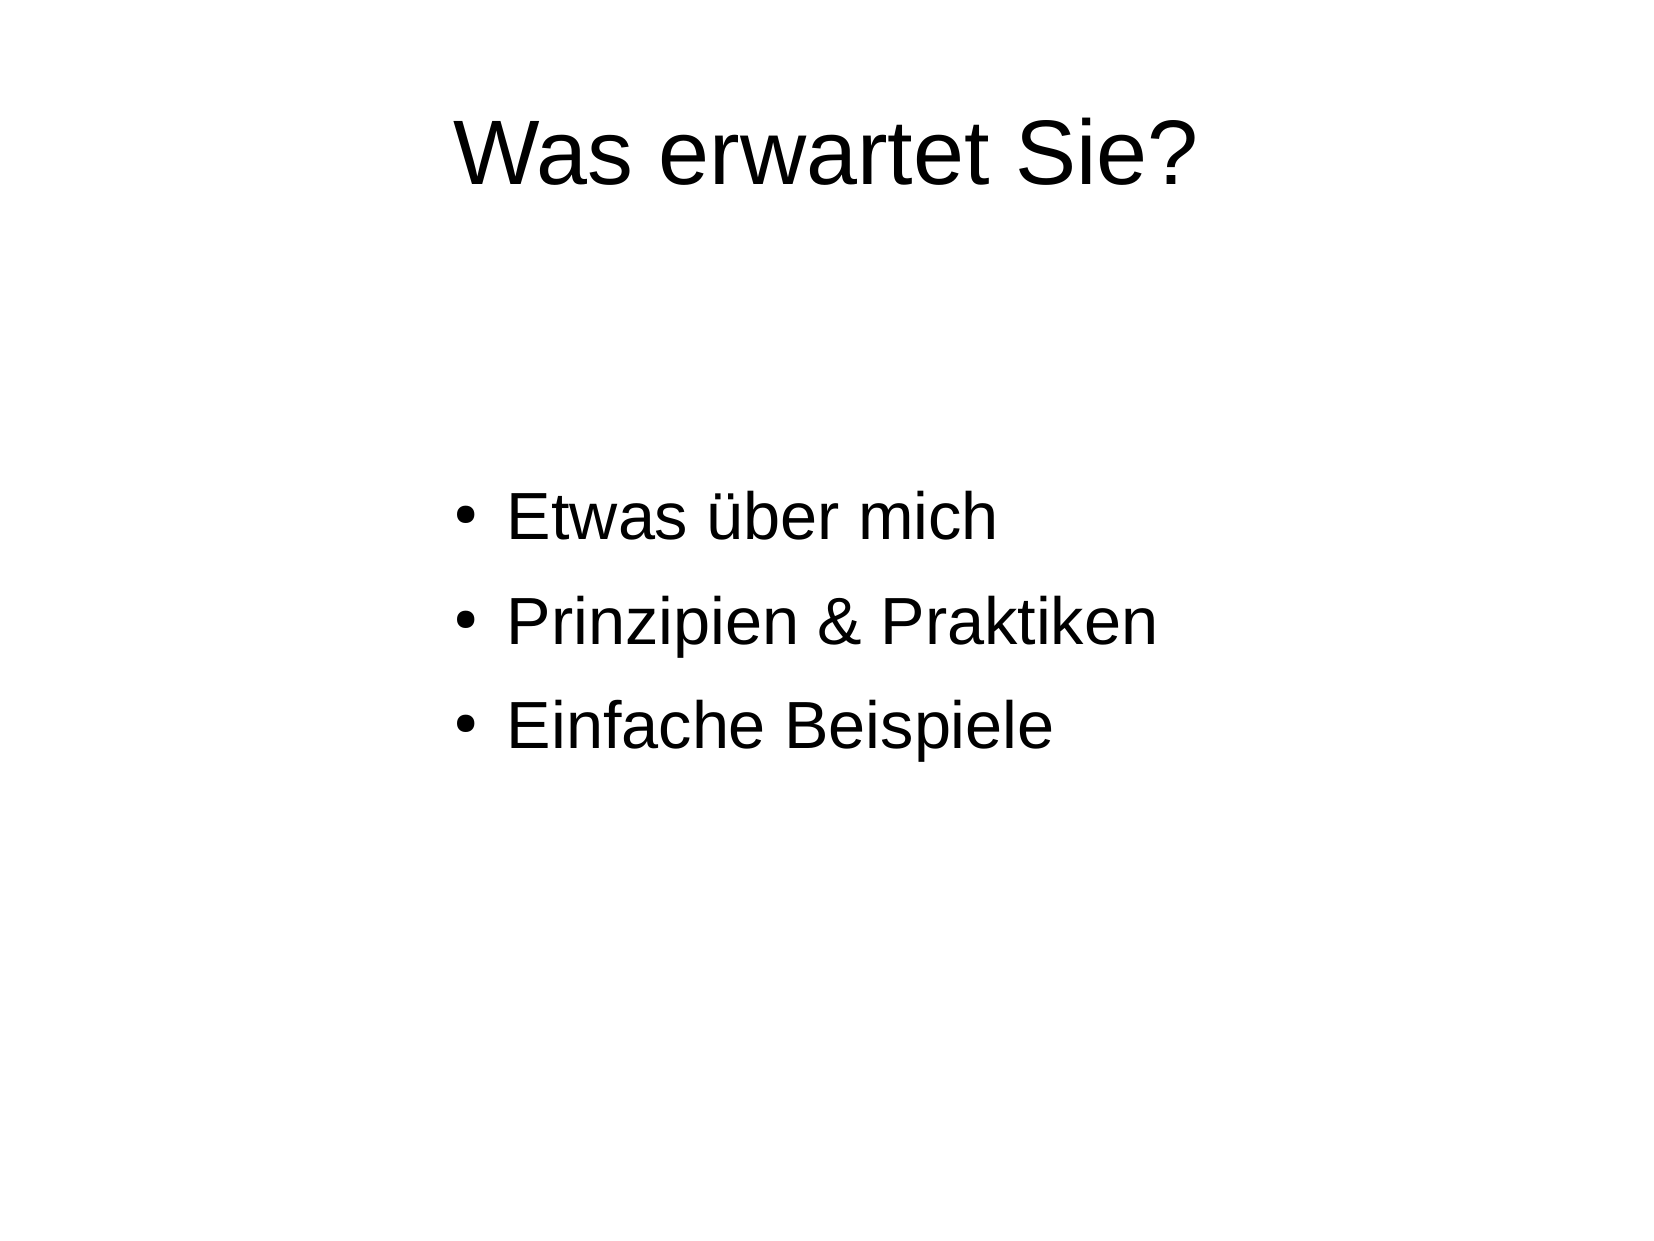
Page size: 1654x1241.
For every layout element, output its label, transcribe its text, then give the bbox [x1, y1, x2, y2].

title Was erwartet Sie? [82, 49, 1571, 257]
list Etwas über mich Prinzipien & Praktiken Einfache Beispiele [436, 479, 1194, 775]
